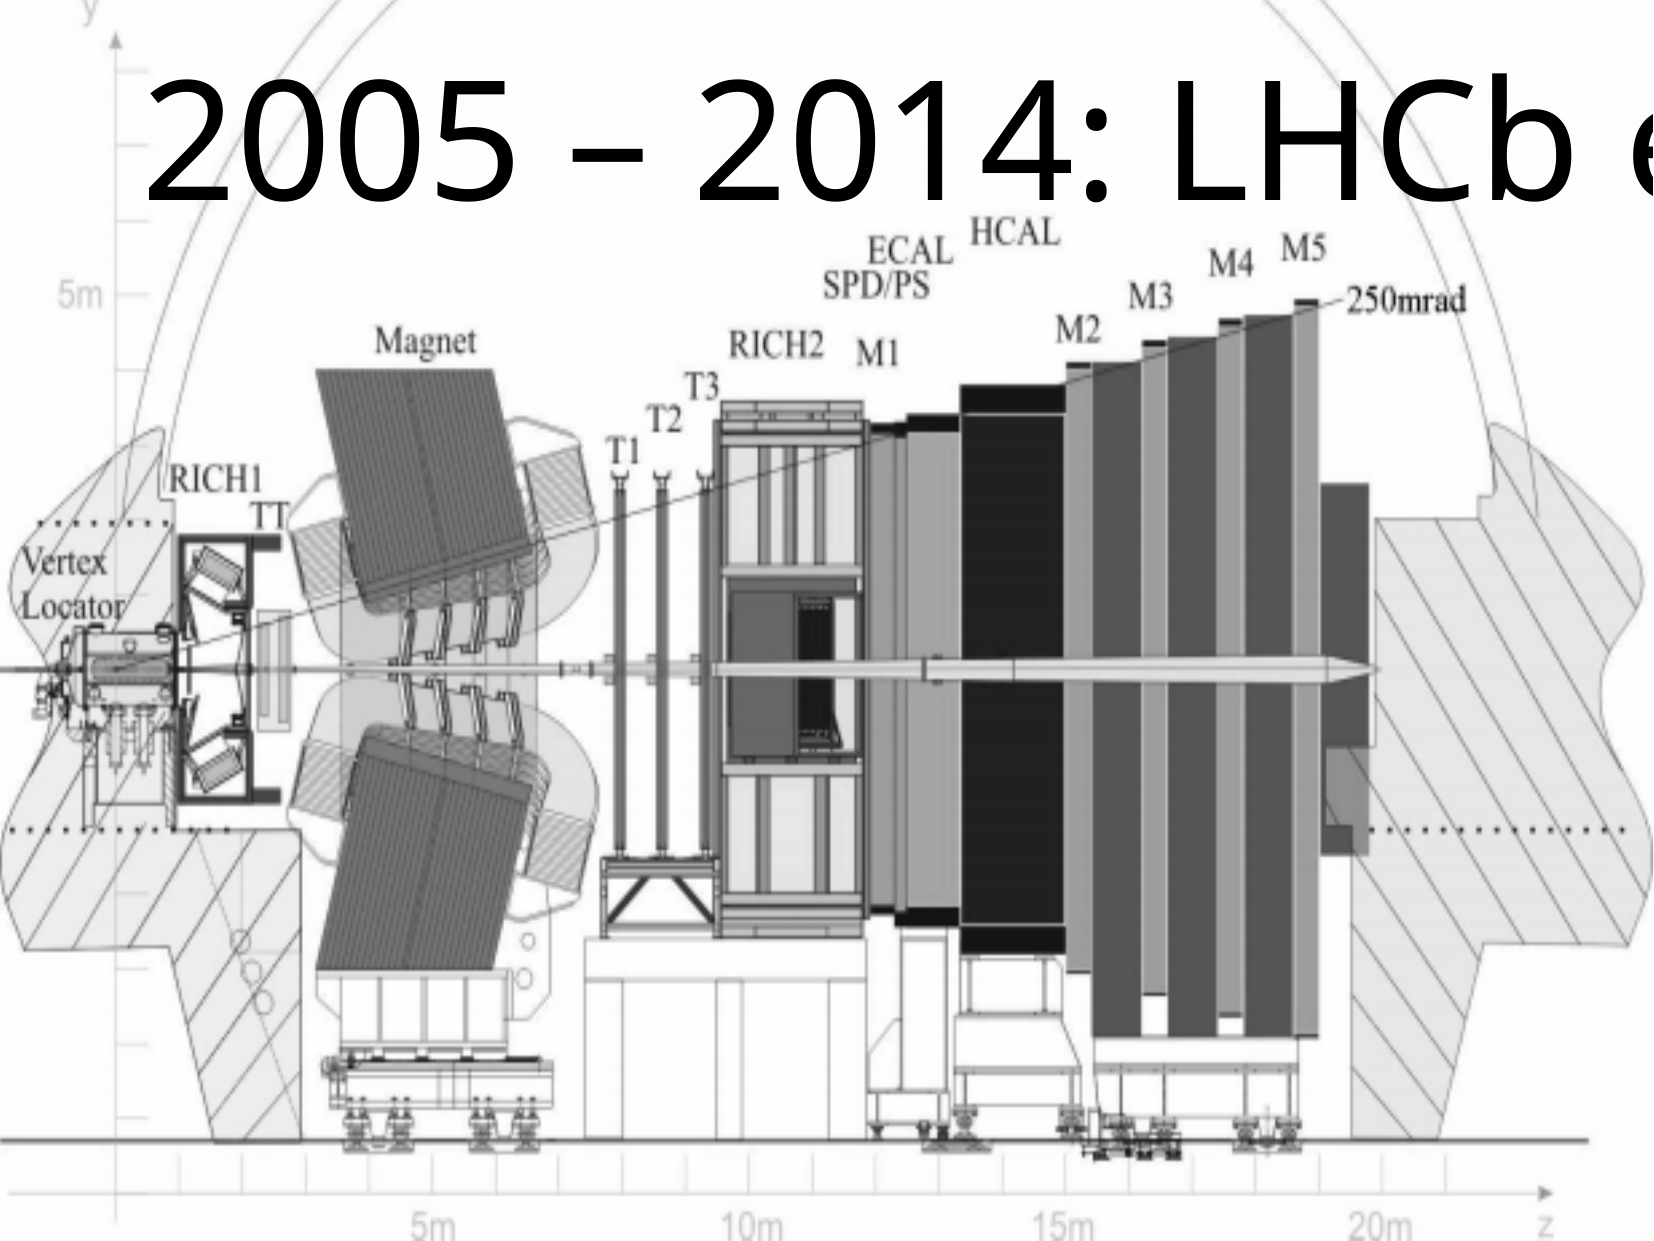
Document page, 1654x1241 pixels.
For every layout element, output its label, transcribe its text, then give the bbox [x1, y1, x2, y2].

text_box 2005 – 2014: LHCb experiment [126, 15, 1546, 231]
picture [0, 0, 1654, 1241]
